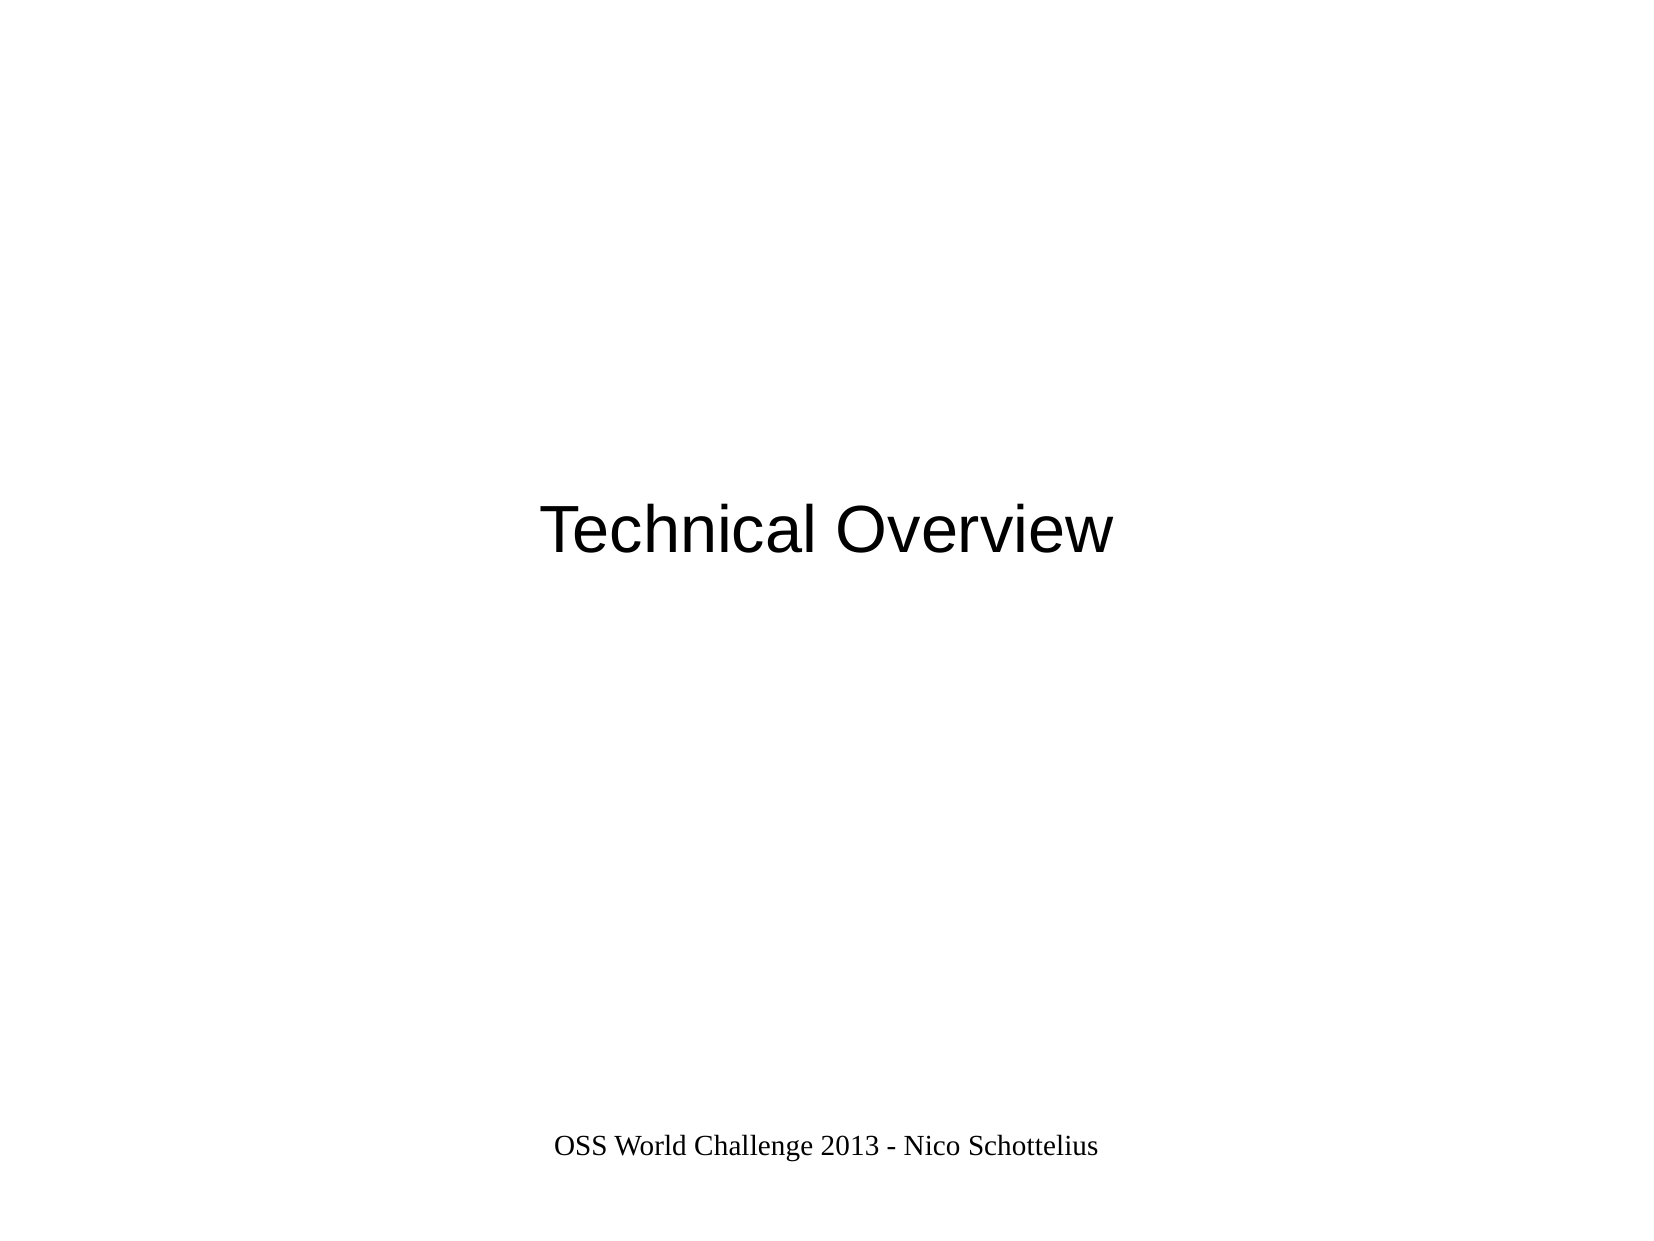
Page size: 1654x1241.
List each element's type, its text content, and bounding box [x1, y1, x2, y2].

subtitle Technical Overview [82, 49, 1571, 1010]
